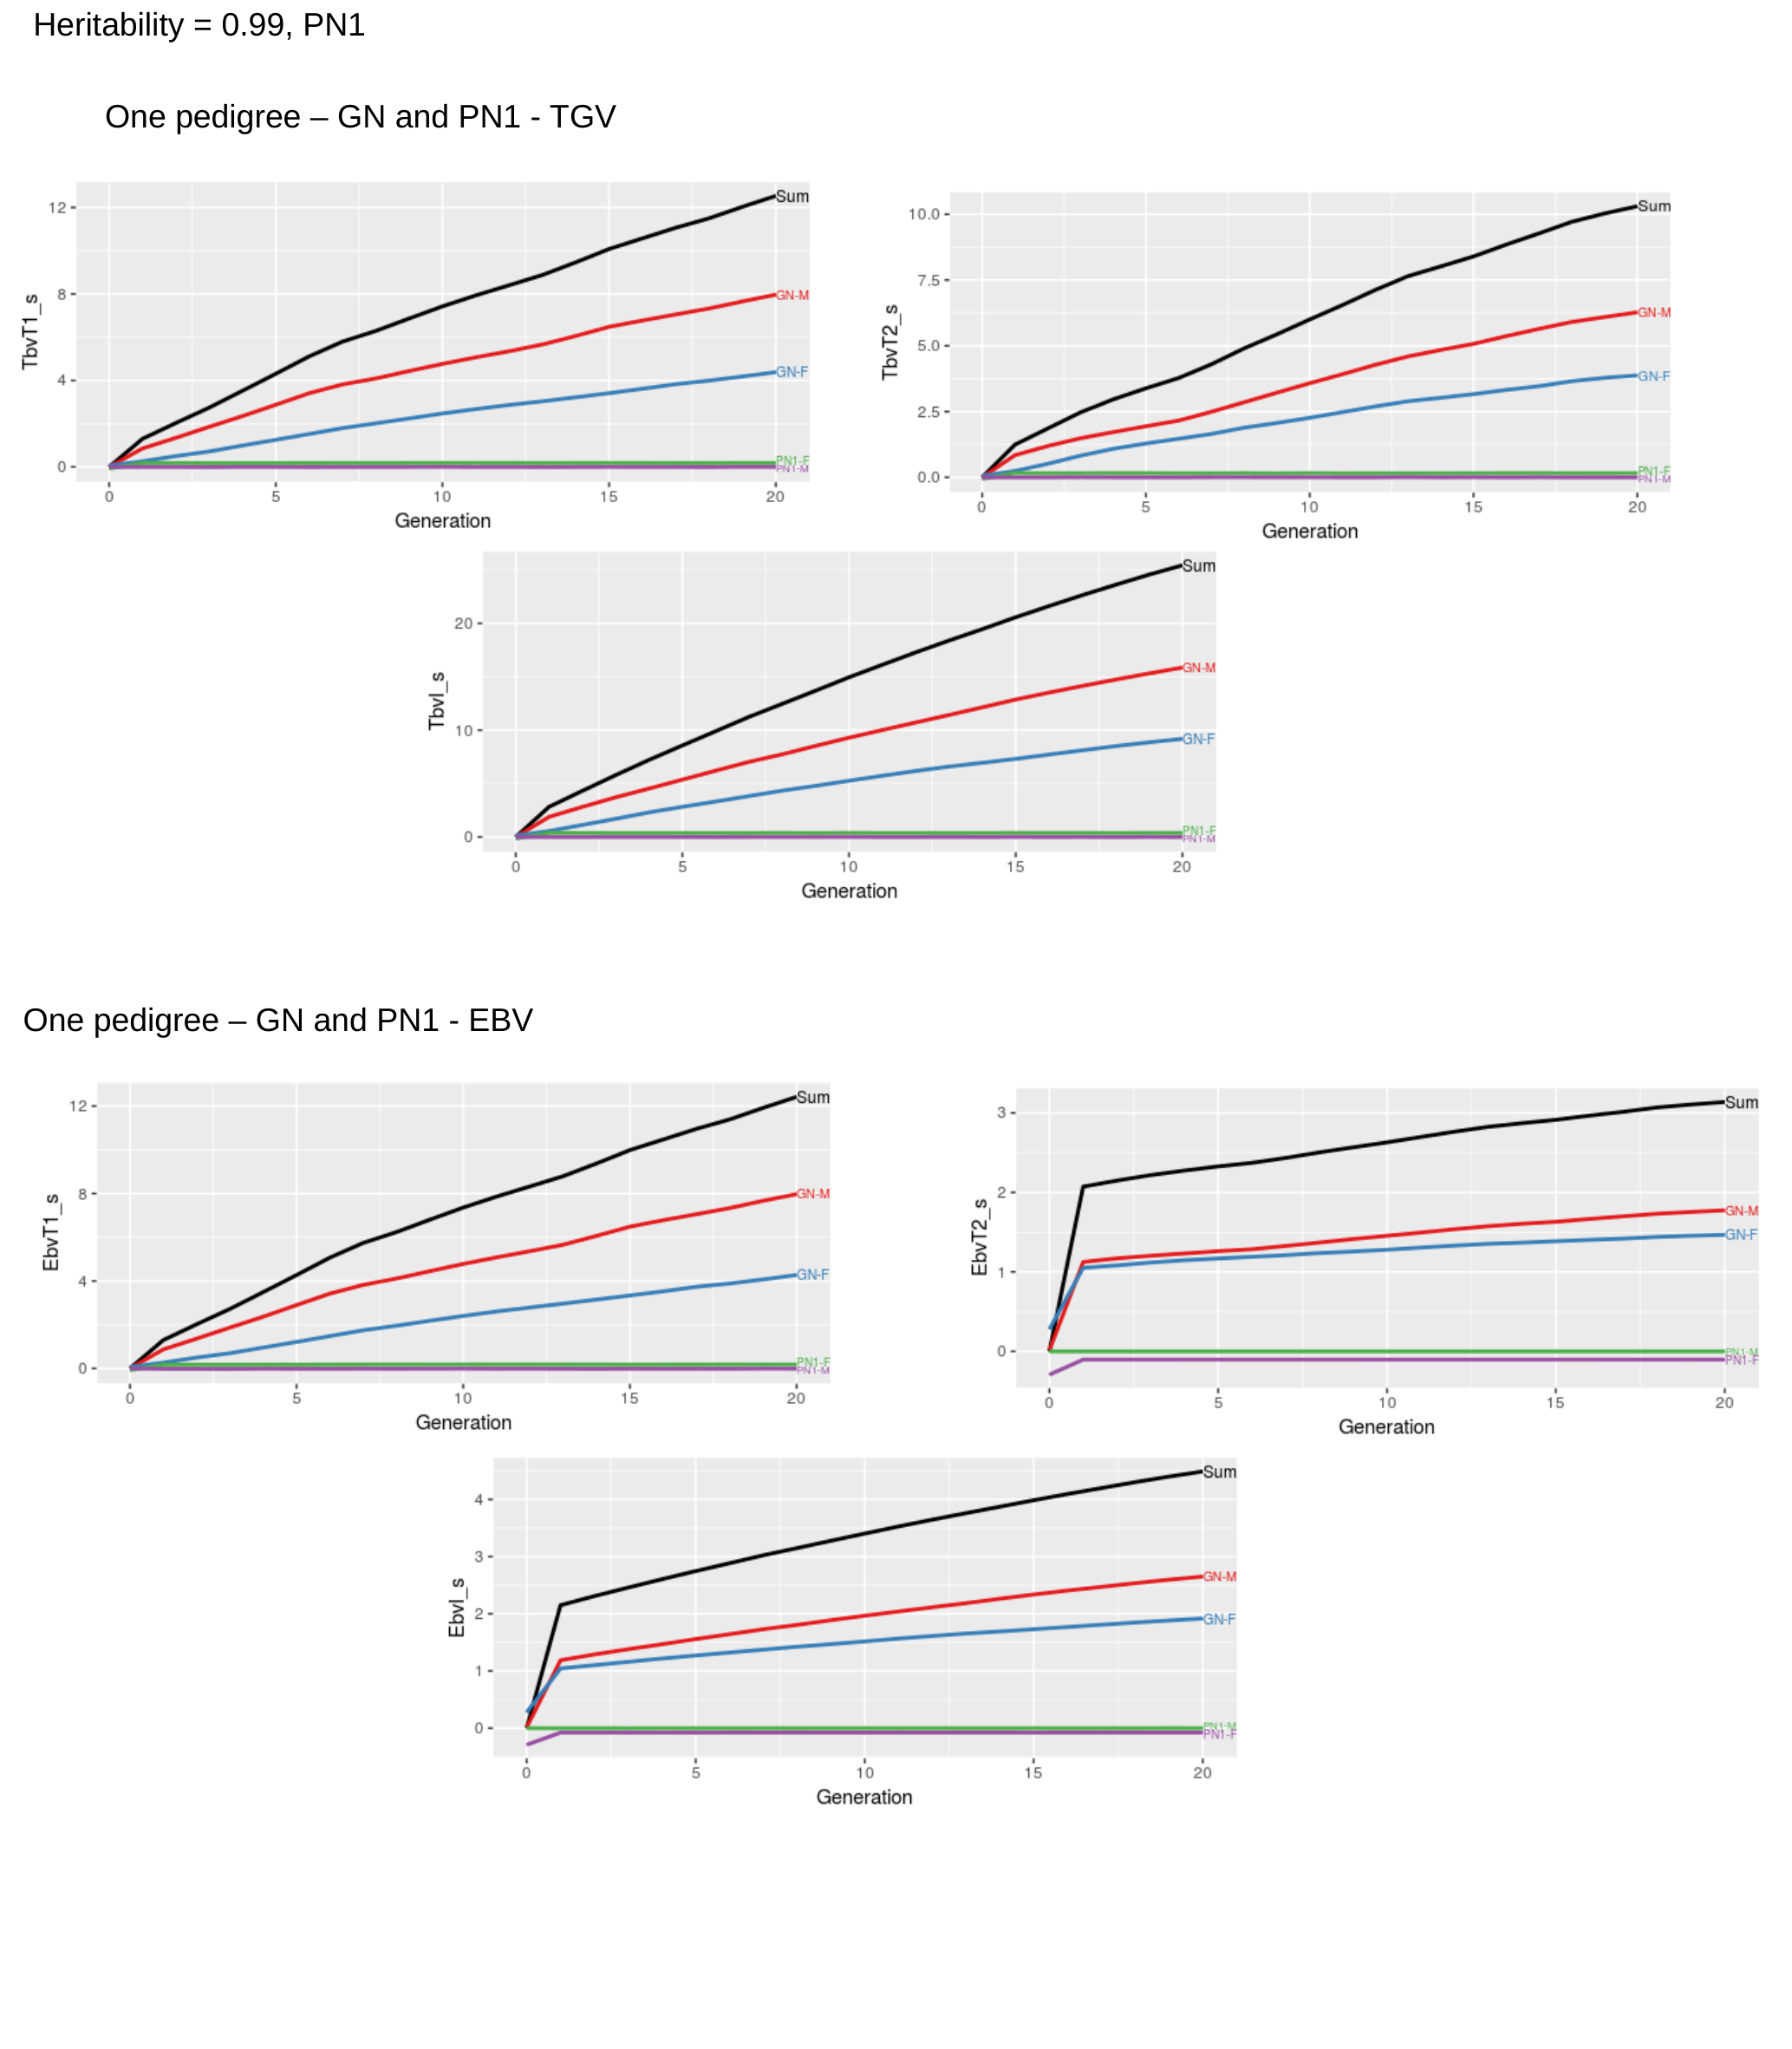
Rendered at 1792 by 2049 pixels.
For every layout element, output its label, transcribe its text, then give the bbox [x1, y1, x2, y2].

text_box Heritability = 0.99, PN1 [20, 0, 819, 49]
text_box One pedigree – GN and PN1 - TGV [92, 92, 1515, 142]
text_box One pedigree – GN and PN1 - EBV [10, 995, 1434, 1045]
picture [13, 173, 1680, 913]
picture [34, 1073, 840, 1445]
picture [440, 1079, 1769, 1819]
